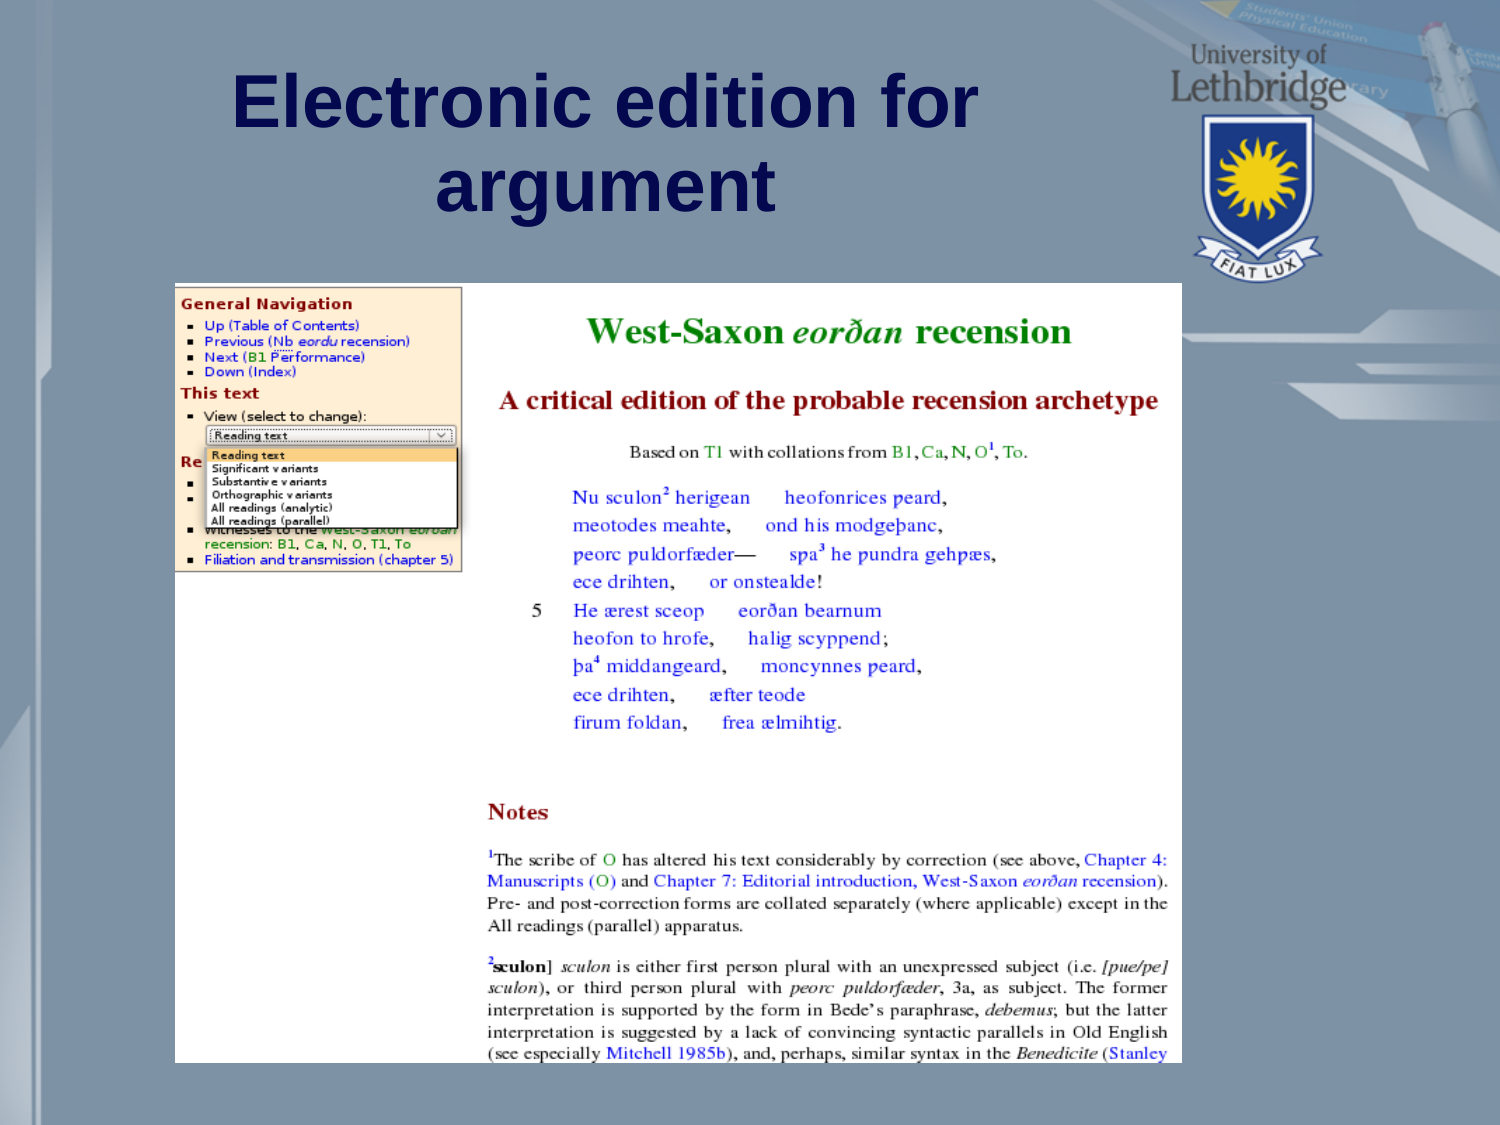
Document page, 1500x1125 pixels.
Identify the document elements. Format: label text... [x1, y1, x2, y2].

title Electronic edition for argument [75, 46, 1138, 241]
picture [0, 0, 1500, 1125]
